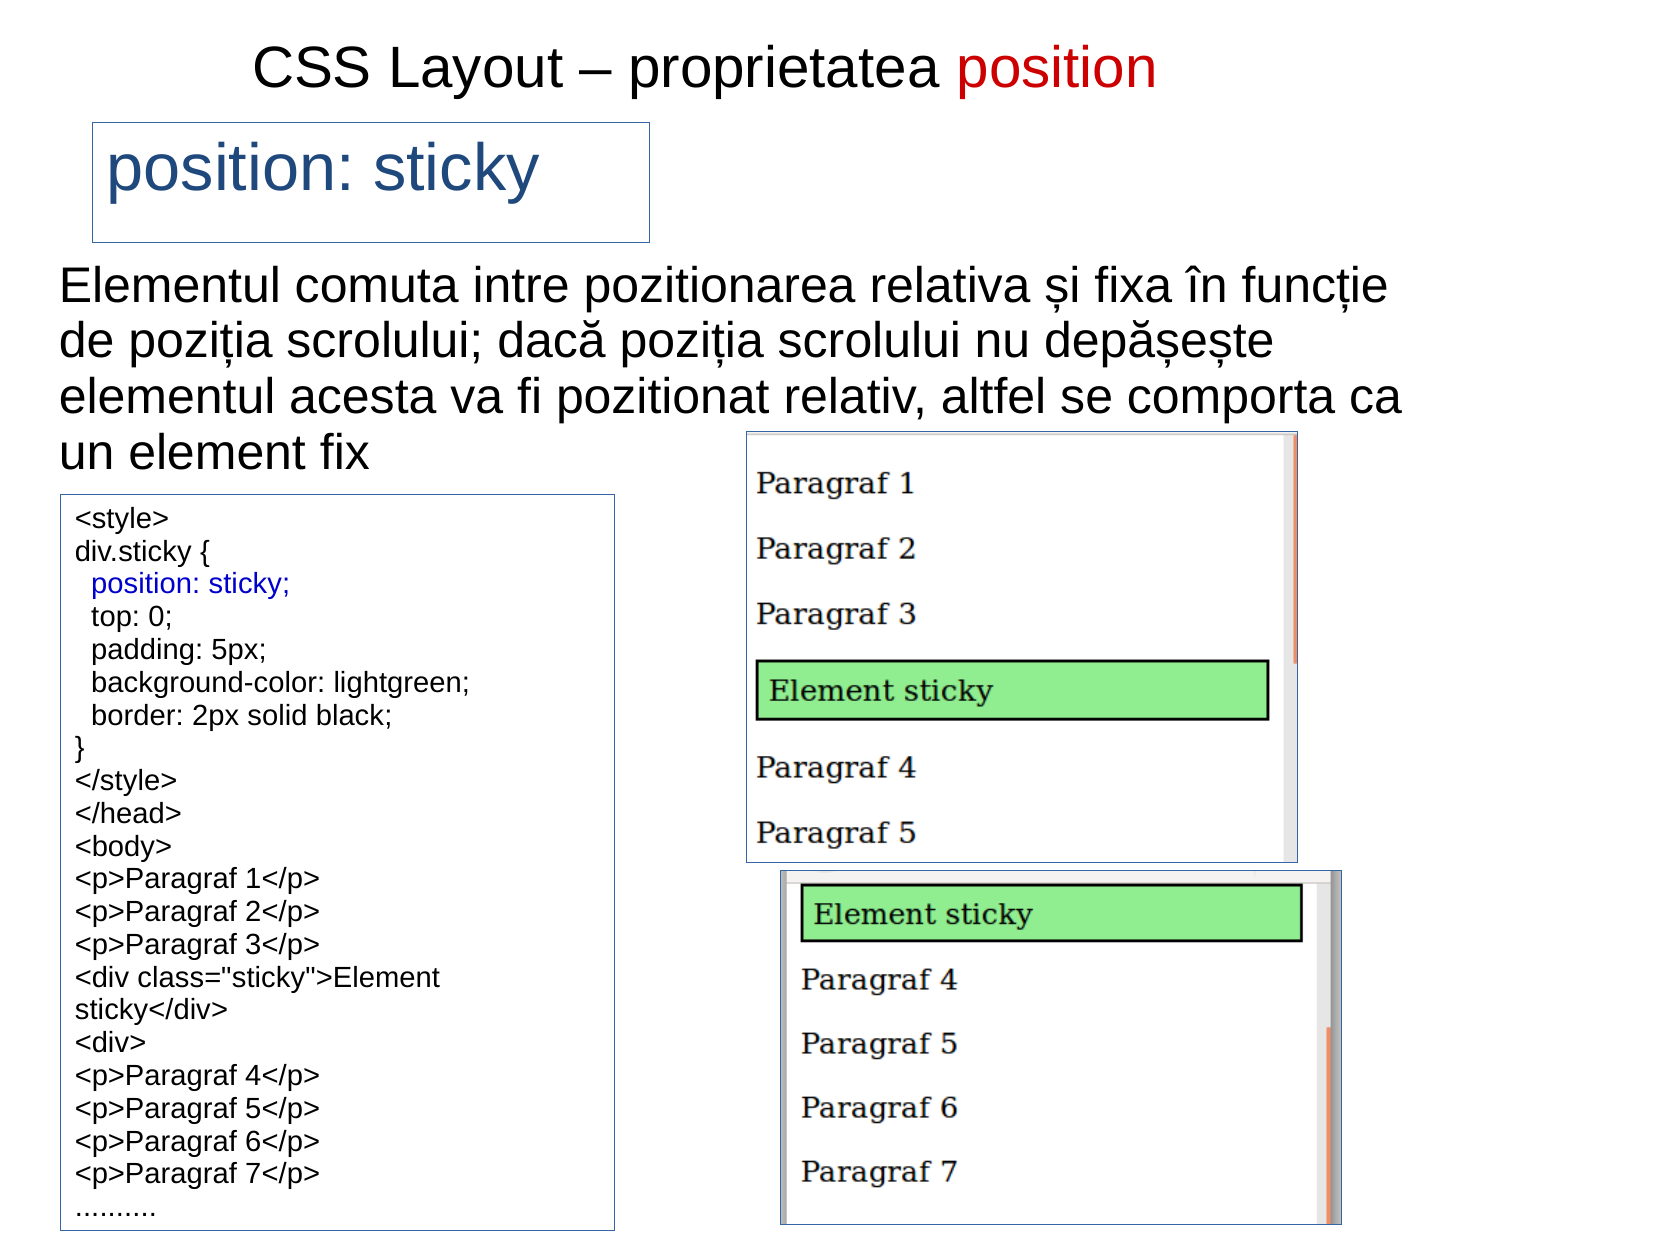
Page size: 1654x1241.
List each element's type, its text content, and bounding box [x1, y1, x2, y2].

text_box CSS Layout – proprietatea position [237, 27, 1174, 108]
picture [746, 431, 1298, 863]
text_box position: sticky [92, 122, 650, 243]
picture [780, 870, 1342, 1225]
text_box <style> div.sticky { position: sticky; top: 0; padding: 5px; background-color: lightgreen; border: 2px solid black; } </style> </head> <body> <p>Paragraf 1</p> <p>Paragraf 2</p> <p>Paragraf 3</p> <div class="sticky">Element sticky</div> <div> <p>Paragraf 4</p> <p>Paragraf 5</p> <p>Paragraf 6</p> <p>Paragraf 7</p> .......... [60, 494, 615, 1231]
text_box Elementul comuta intre pozitionarea relativa și fixa în funcție de poziția scrolului; dacă poziția scrolului nu depășește elementul acesta va fi pozitionat relativ, altfel se comporta ca un element fix [44, 249, 1448, 562]
